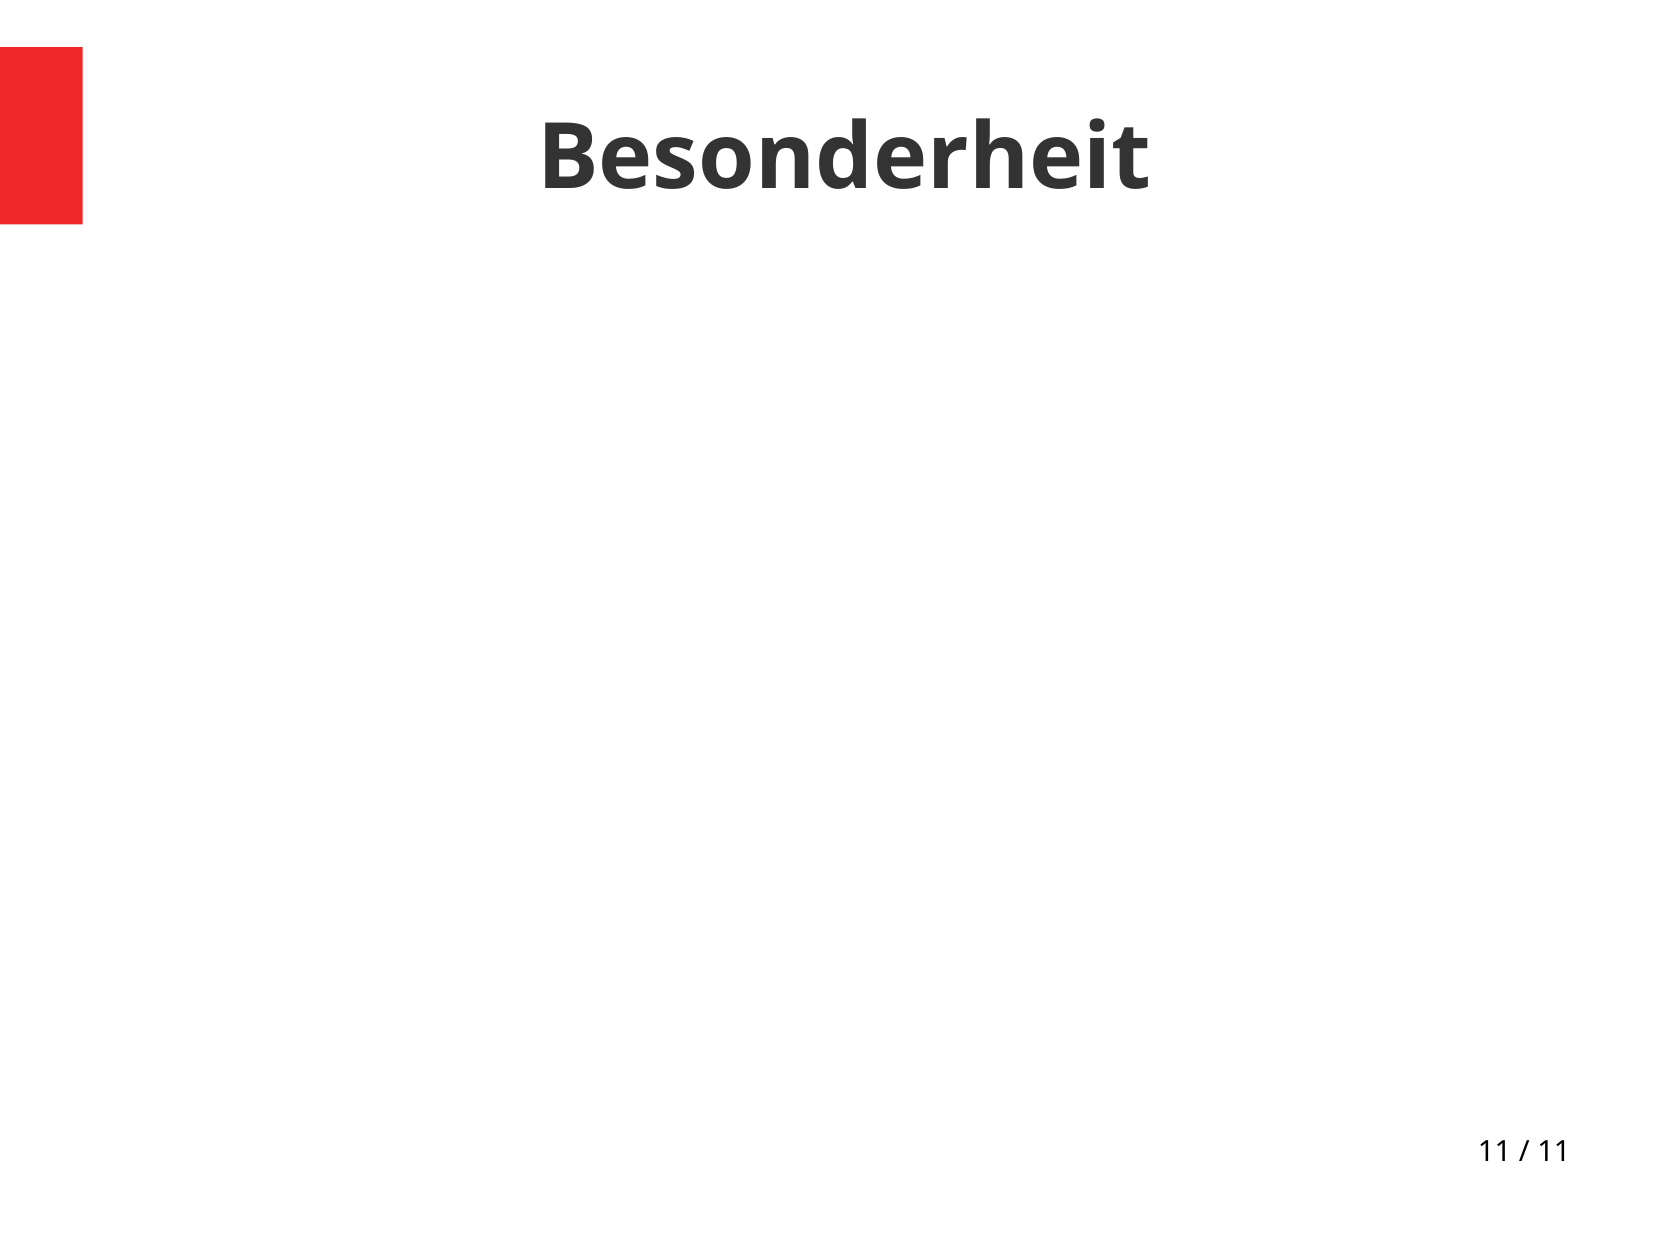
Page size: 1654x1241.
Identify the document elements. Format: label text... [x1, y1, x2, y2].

title Besonderheit [118, 49, 1571, 257]
